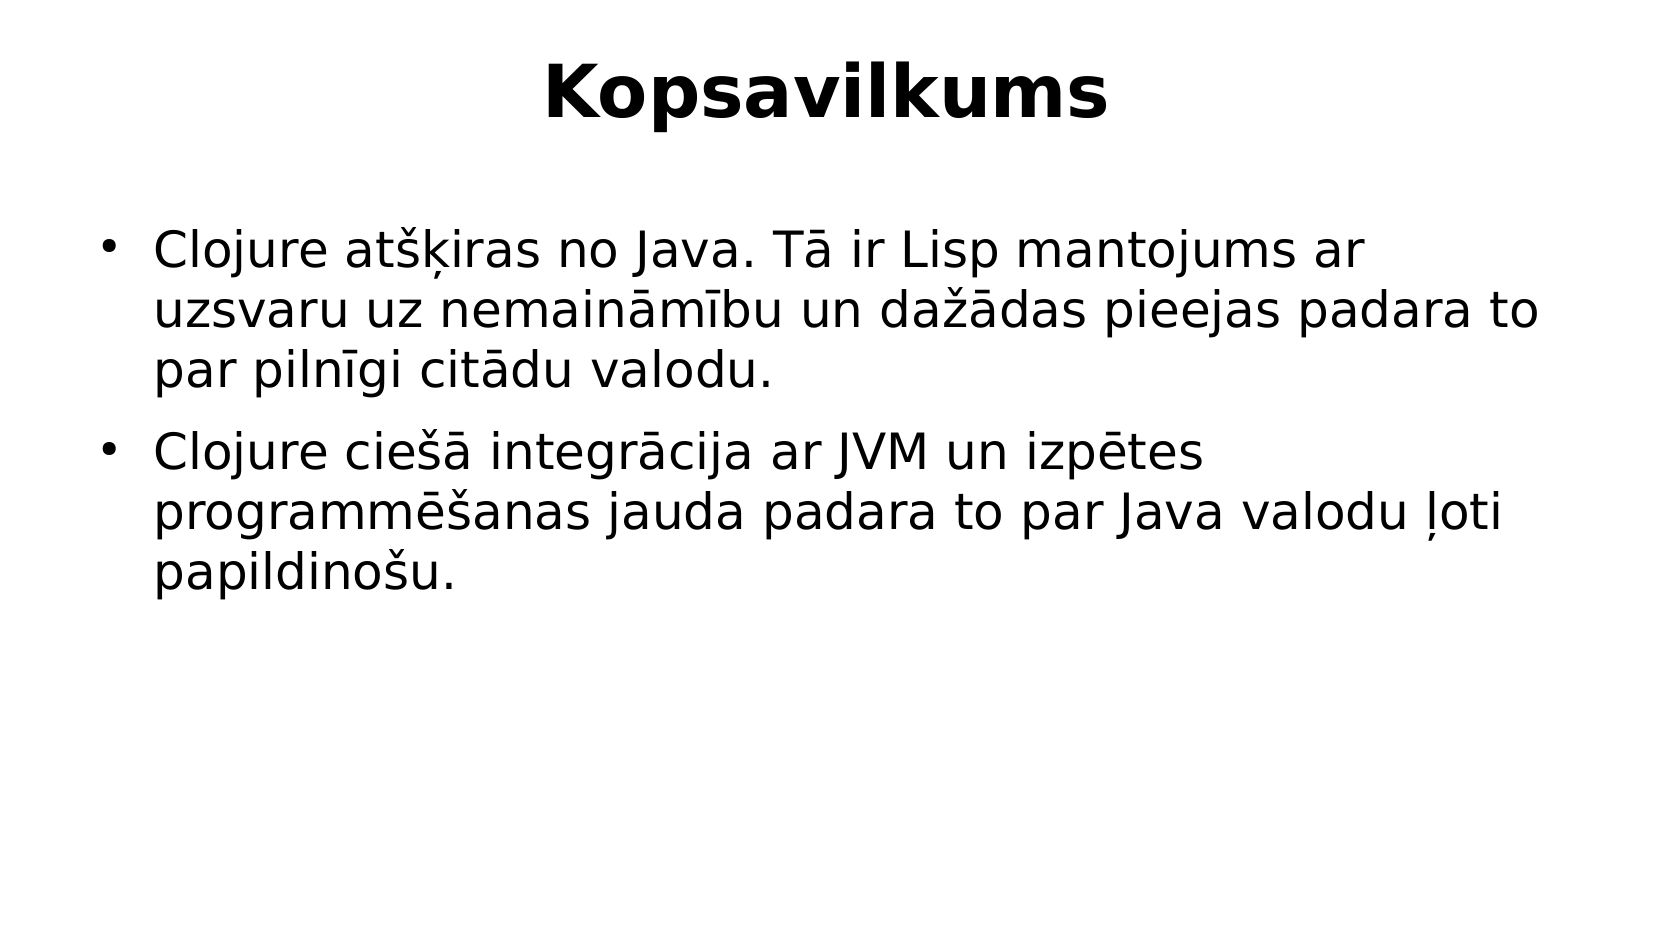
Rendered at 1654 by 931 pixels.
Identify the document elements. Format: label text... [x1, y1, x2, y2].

list Clojure atšķiras no Java. Tā ir Lisp mantojums ar uzsvaru uz nemaināmību un dažādas pieejas padara to par pilnīgi citādu valodu. Clojure ciešā integrācija ar JVM un izpētes programmēšanas jauda padara to par Java valodu ļoti papildinošu. [82, 217, 1571, 758]
title Kopsavilkums [82, 37, 1571, 147]
